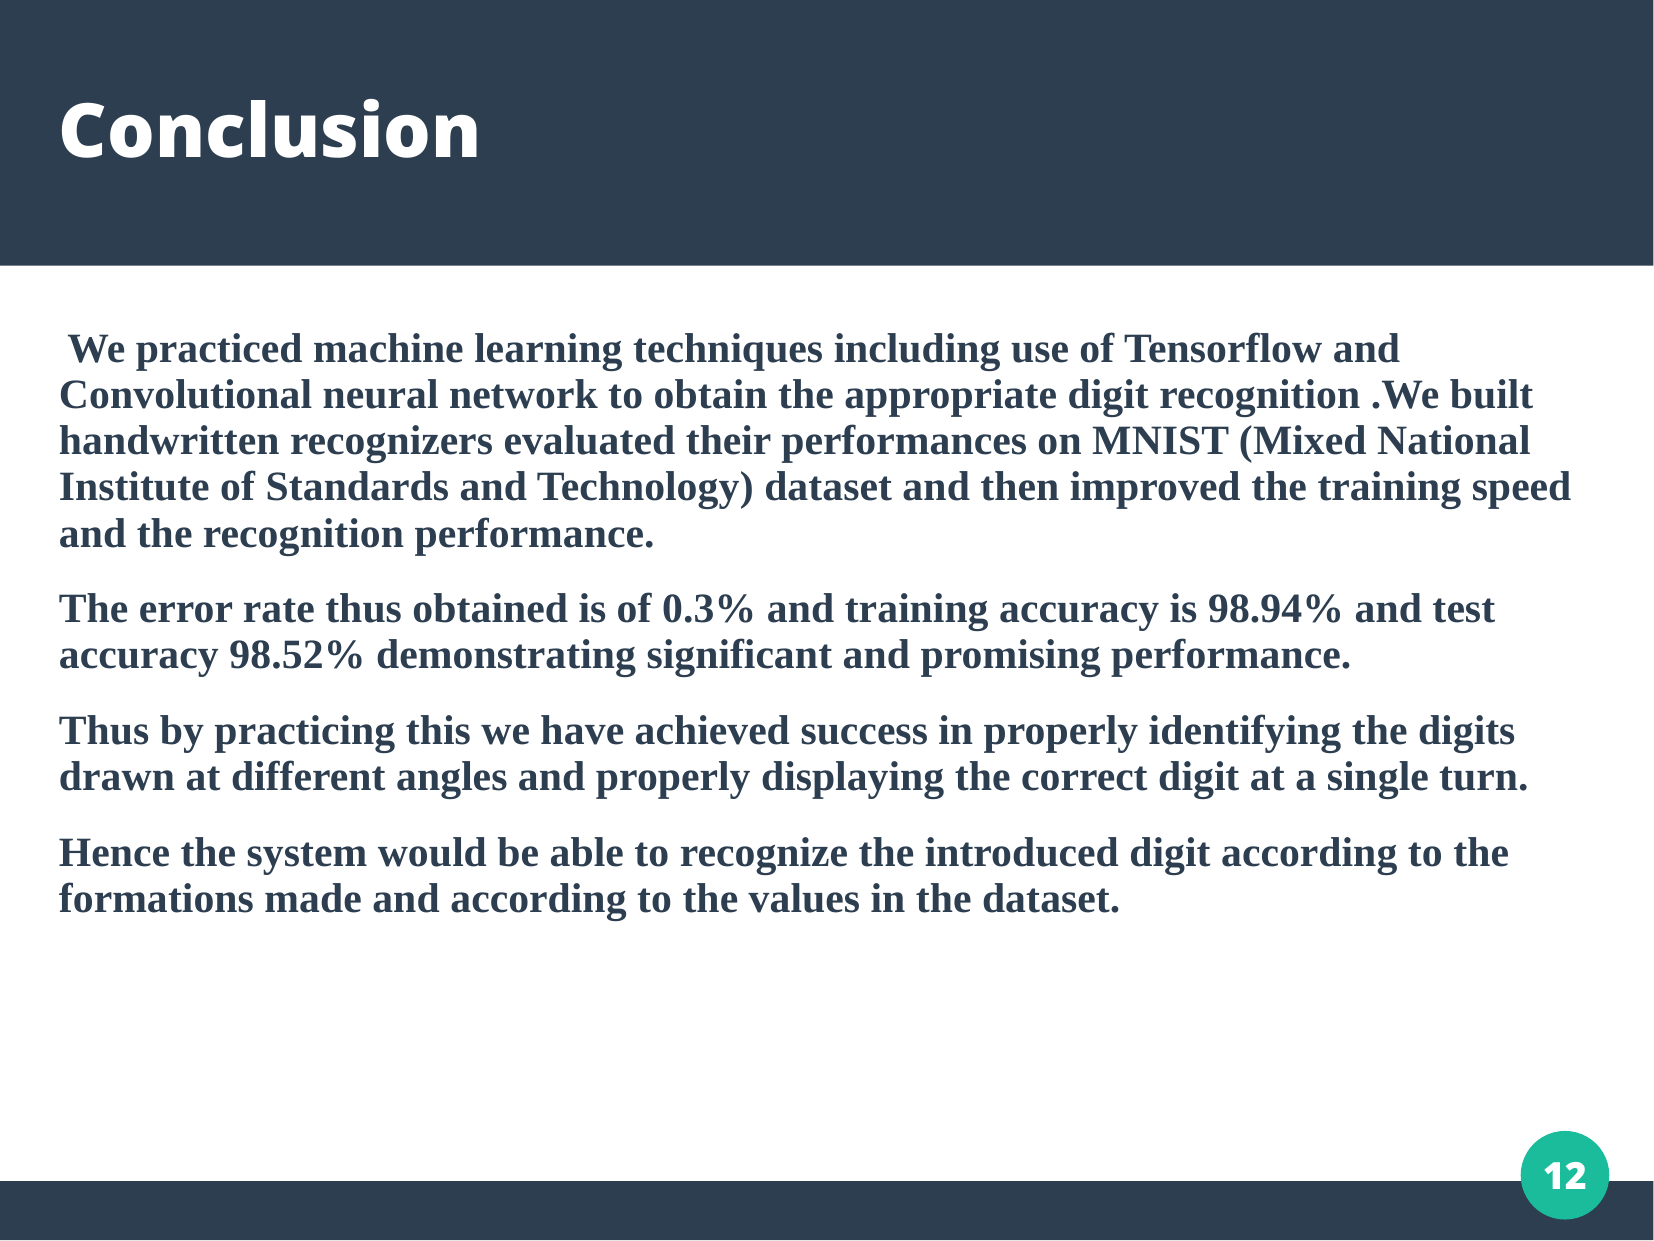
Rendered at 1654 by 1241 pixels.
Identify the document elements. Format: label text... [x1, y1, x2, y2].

title Conclusion [59, 49, 1595, 207]
list We practiced machine learning techniques including use of Tensorflow and Convolutional neural network to obtain the appropriate digit recognition .We built handwritten recognizers evaluated their performances on MNIST (Mixed National Institute of Standards and Technology) dataset and then improved the training speed and the recognition performance. The error rate thus obtained is of 0.3% and training accuracy is 98.94% and test accuracy 98.52% demonstrating significant and promising performance. Thus by practicing this we have achieved success in properly identifying the digits drawn at different angles and properly displaying the correct digit at a single turn. Hence the system would be able to recognize the introduced digit according to the formations made and according to the values in the dataset. [59, 324, 1595, 1152]
